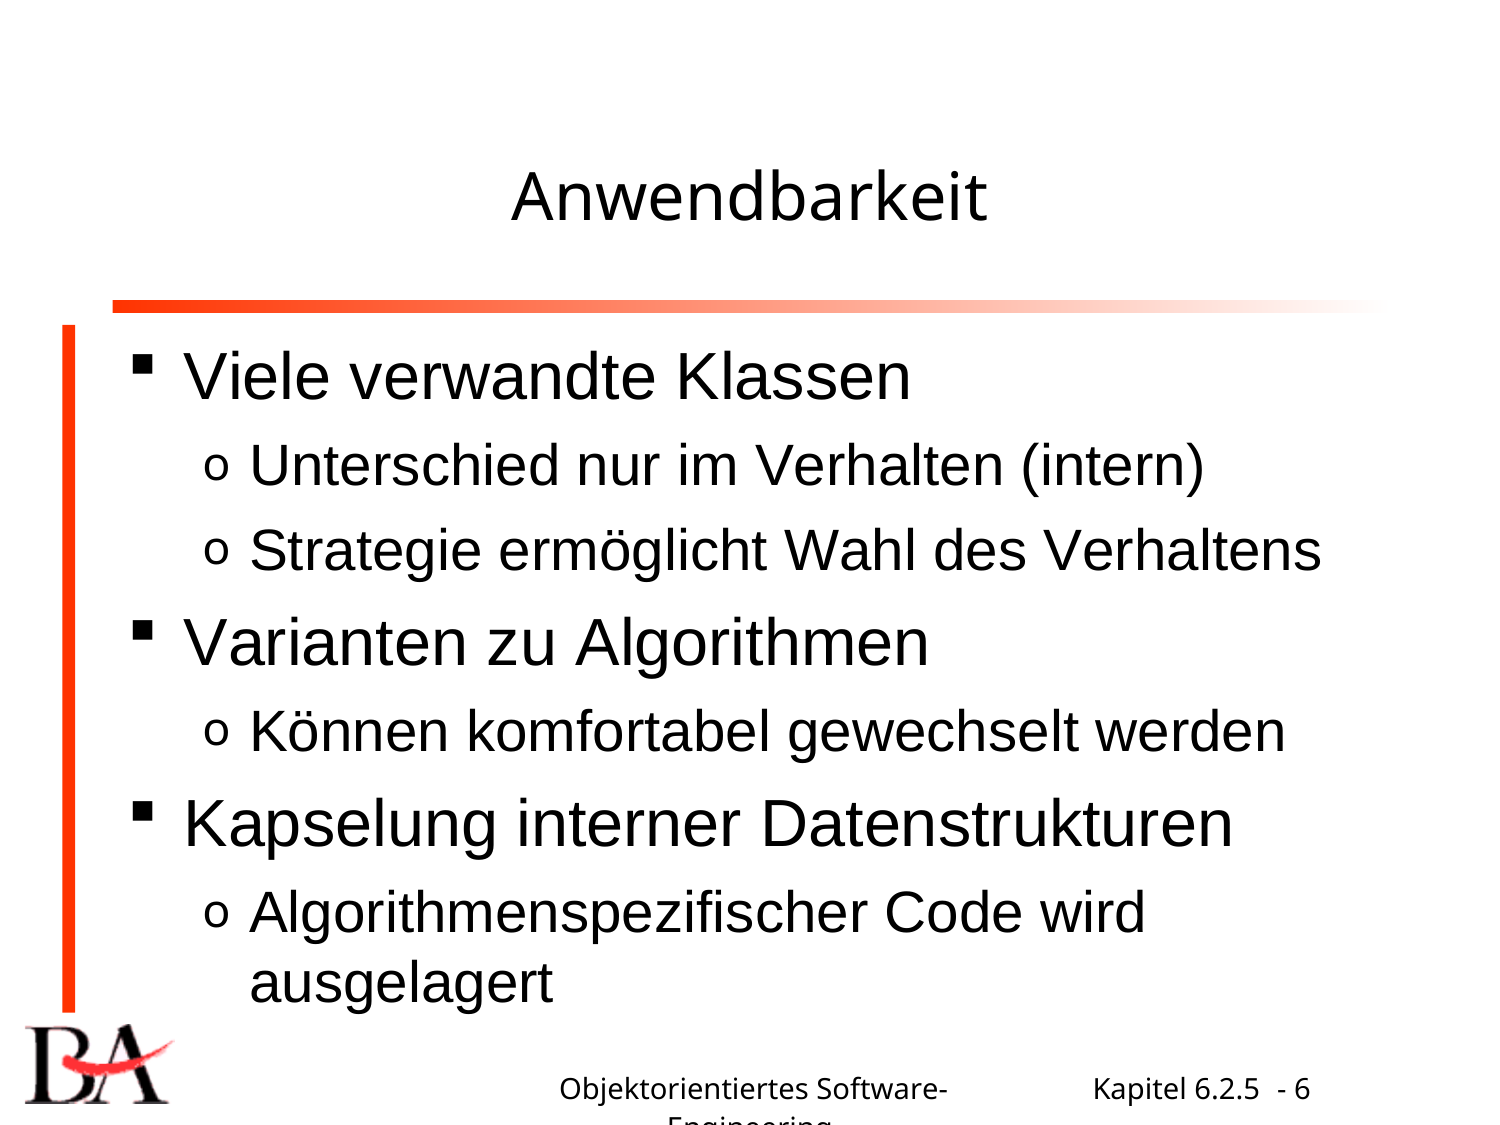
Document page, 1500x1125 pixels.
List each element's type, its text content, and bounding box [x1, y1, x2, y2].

list Viele verwandte Klassen Unterschied nur im Verhalten (intern) Strategie ermöglicht Wahl des Verhaltens Varianten zu Algorithmen Können komfortabel gewechselt werden Kapselung interner Datenstrukturen Algorithmenspezifischer Code wird ausgelagert [112, 324, 1388, 1051]
title Anwendbarkeit [112, 99, 1388, 288]
picture [24, 1024, 175, 1104]
